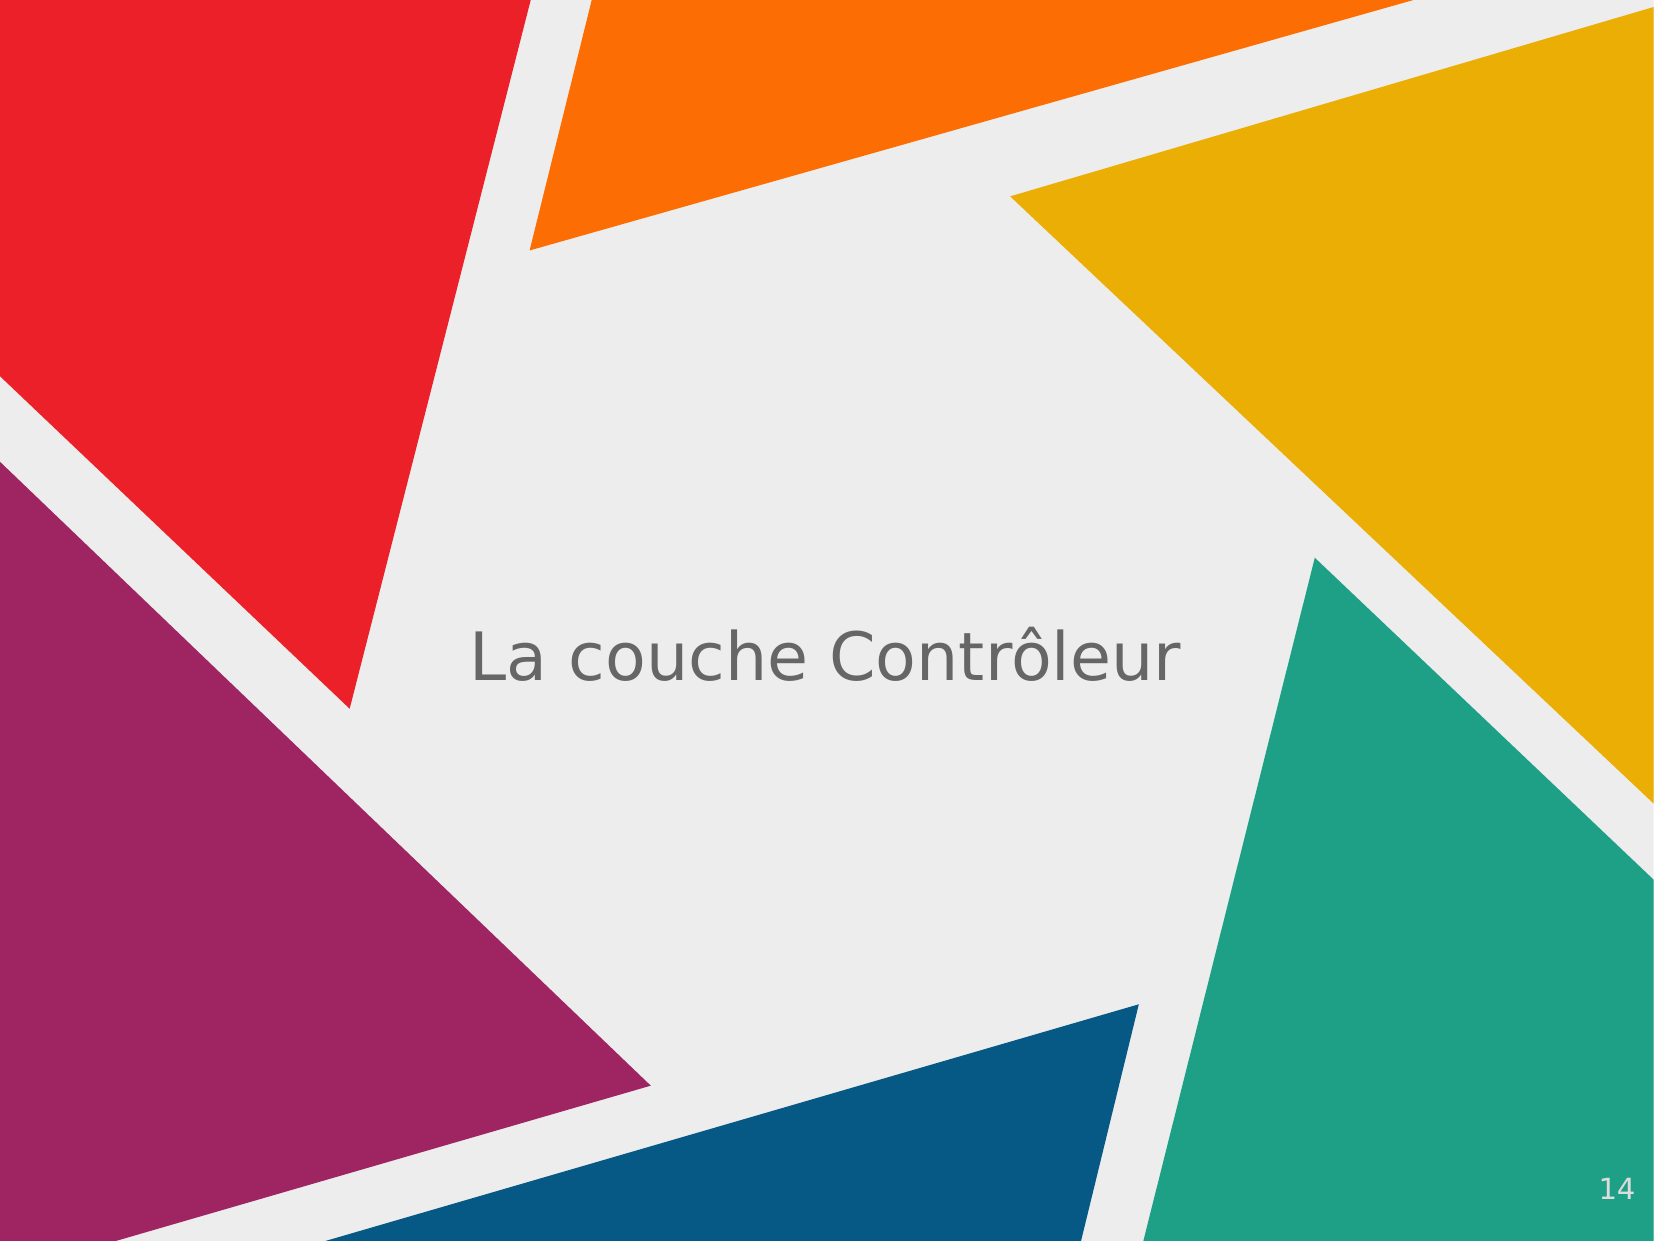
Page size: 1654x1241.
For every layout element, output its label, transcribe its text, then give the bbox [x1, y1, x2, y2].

subtitle La couche Contrôleur [467, 177, 1185, 1138]
